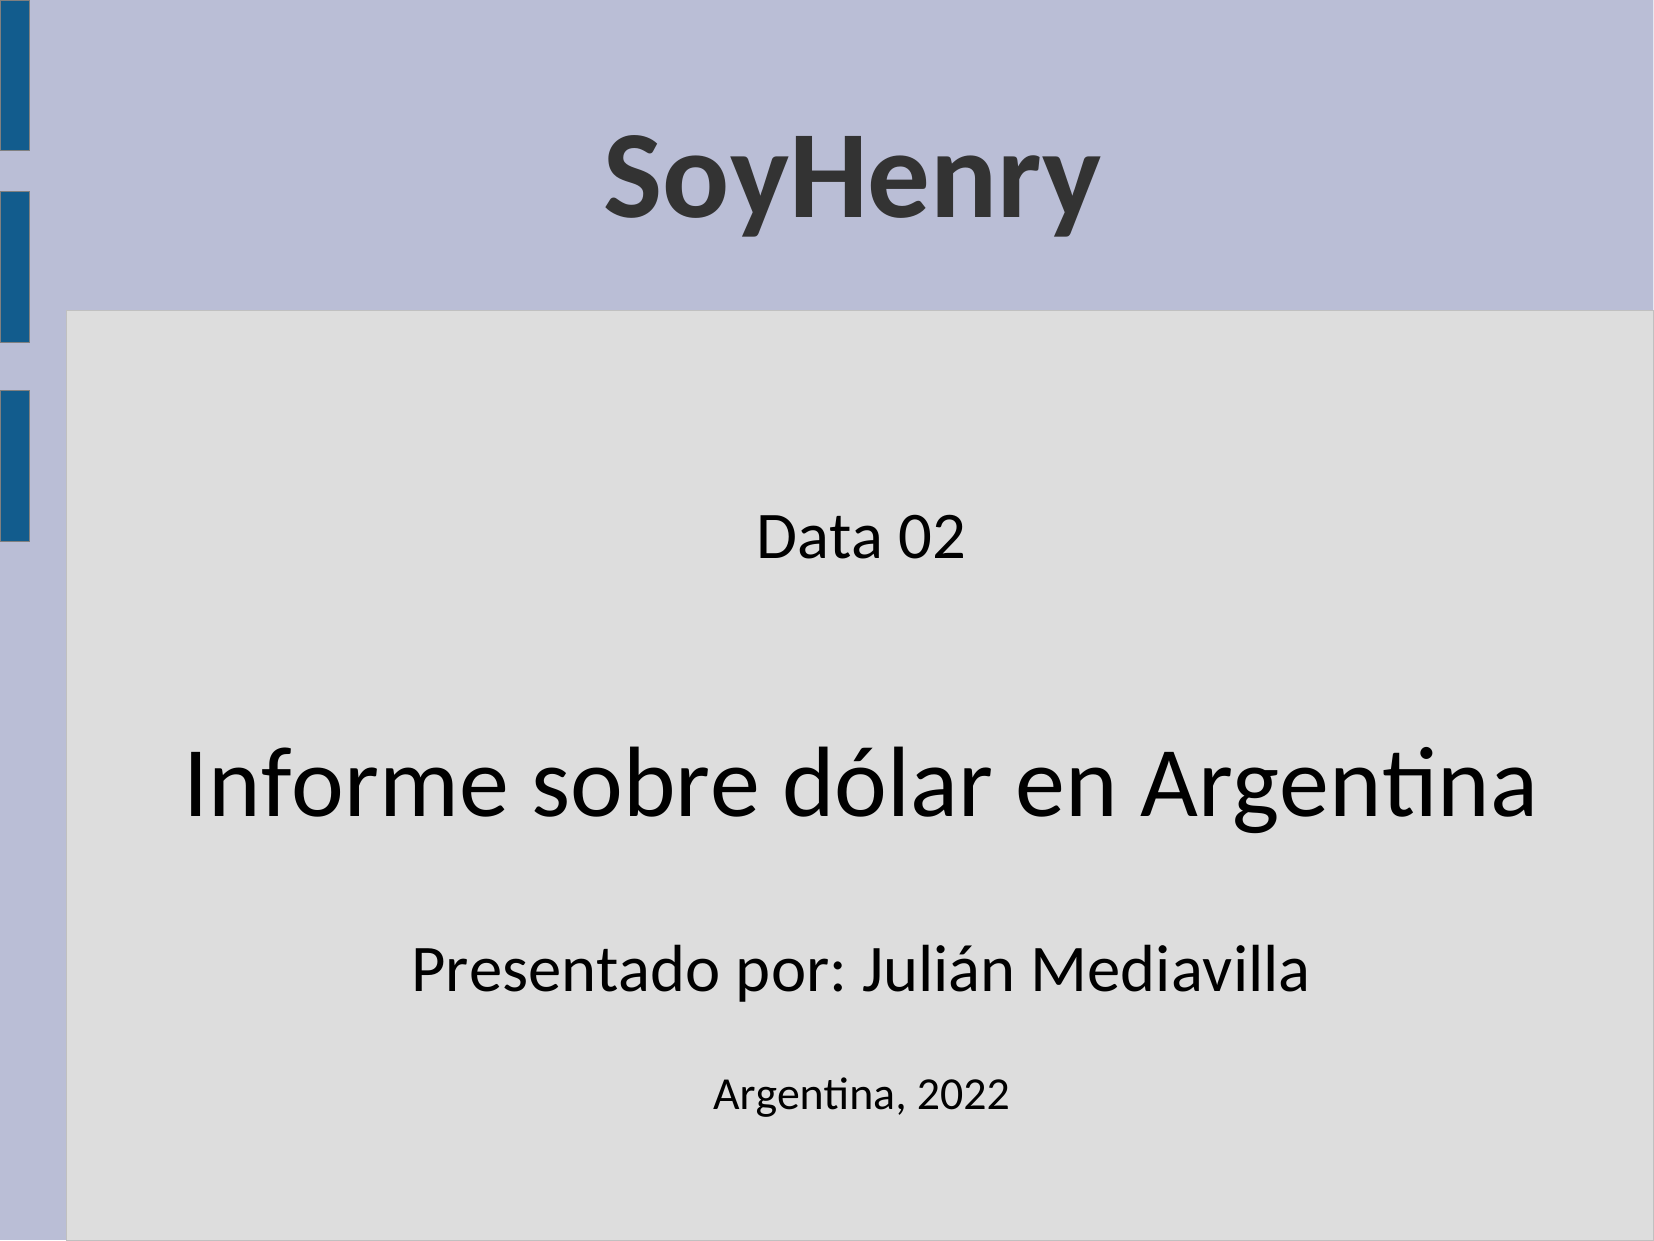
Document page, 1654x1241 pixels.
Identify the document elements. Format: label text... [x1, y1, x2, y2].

title SoyHenry [395, 109, 1312, 263]
subtitle Data 02 Informe sobre dólar en Argentina Presentado por: Julián Mediavilla Argentina, 2022 [177, 429, 1546, 1241]
